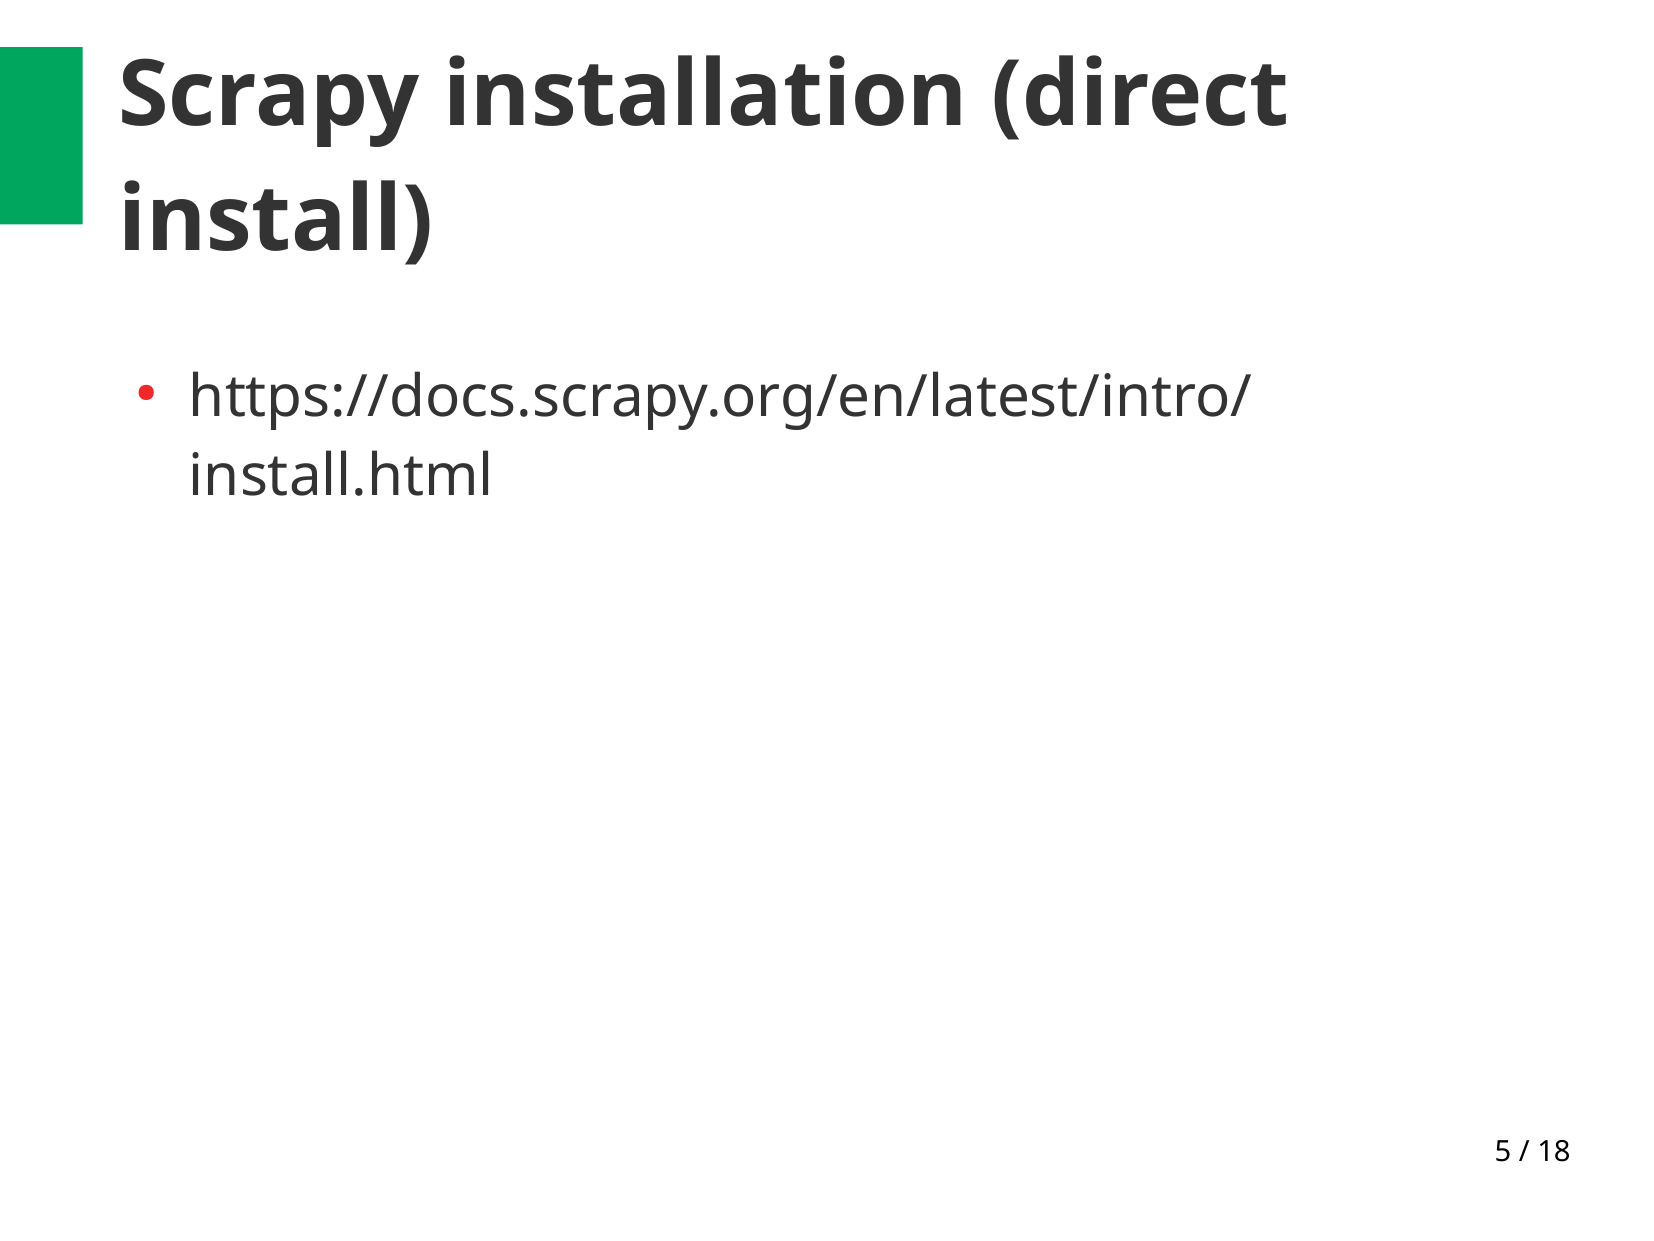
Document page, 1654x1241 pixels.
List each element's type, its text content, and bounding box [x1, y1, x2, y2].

list https://docs.scrapy.org/en/latest/intro/install.html [118, 354, 1536, 1074]
title Scrapy installation (direct install) [118, 45, 1571, 260]
